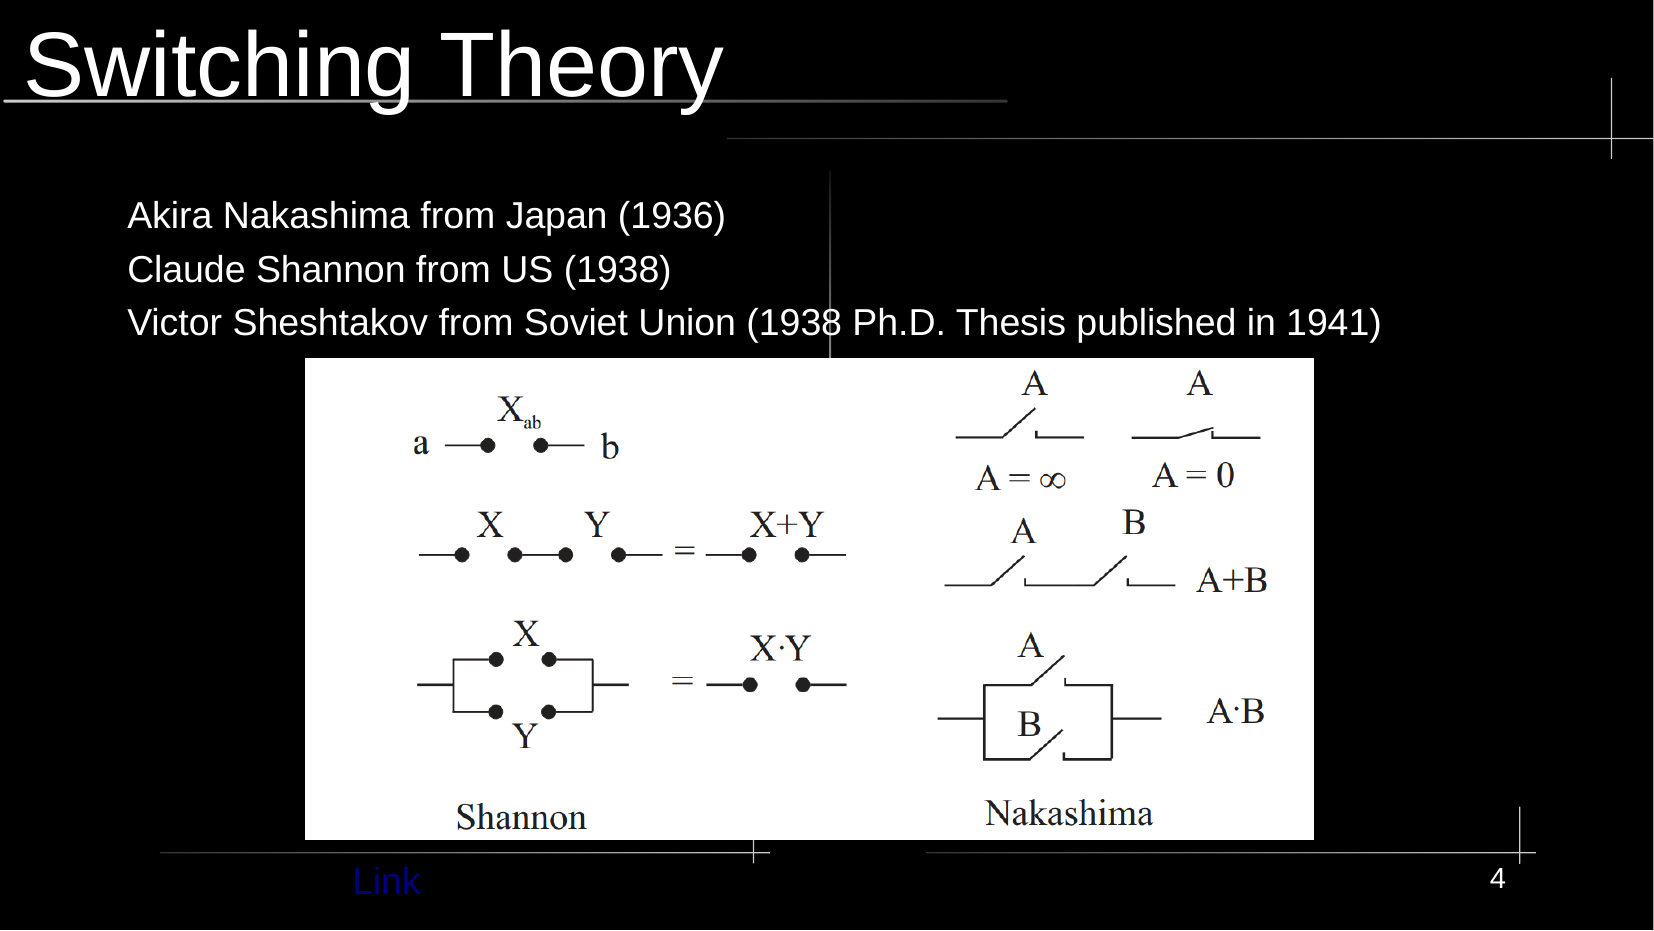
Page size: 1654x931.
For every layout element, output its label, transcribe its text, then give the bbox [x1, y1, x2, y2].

text_box Link [337, 852, 436, 910]
picture [305, 358, 1314, 840]
text_box Victor Sheshtakov from Soviet Union (1938 Ph.D. Thesis published in 1941) [112, 293, 1400, 351]
text_box Akira Nakashima from Japan (1936) [112, 187, 743, 245]
text_box Claude Shannon from US (1938) [112, 240, 689, 293]
title Switching Theory [23, 11, 1589, 119]
